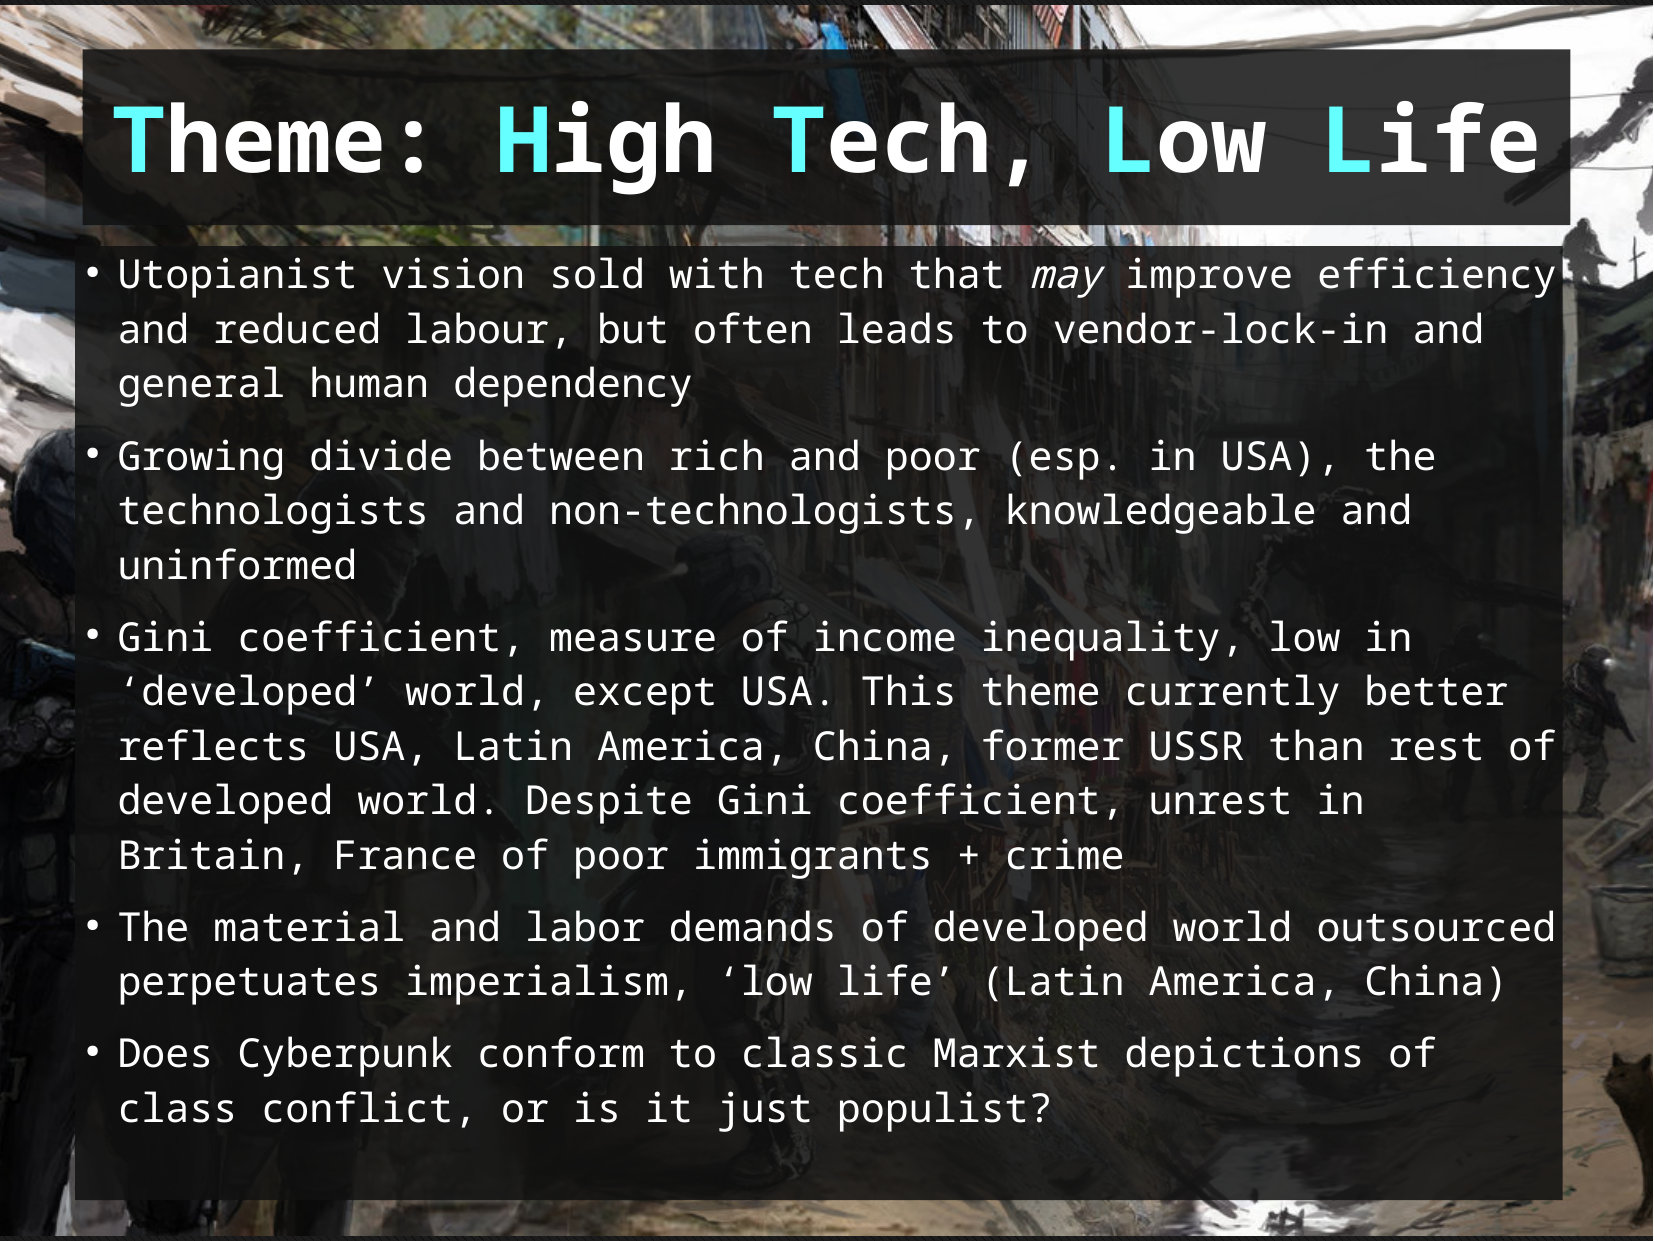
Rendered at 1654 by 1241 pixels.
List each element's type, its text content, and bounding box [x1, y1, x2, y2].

list Utopianist vision sold with tech that may improve efficiency and reduced labour, but often leads to vendor-lock-in and general human dependency Growing divide between rich and poor (esp. in USA), the technologists and non-technologists, knowledgeable and uninformed Gini coefficient, measure of income inequality, low in ‘developed’ world, except USA. This theme currently better reflects USA, Latin America, China, former USSR than rest of developed world. Despite Gini coefficient, unrest in Britain, France of poor immigrants + crime The material and labor demands of developed world outsourced perpetuates imperialism, ‘low life’ (Latin America, China) Does Cyberpunk conform to classic Marxist depictions of class conflict, or is it just populist? [75, 246, 1563, 1201]
title Theme: High Tech, Low Life [82, 49, 1571, 226]
picture [0, 5, 1653, 1236]
